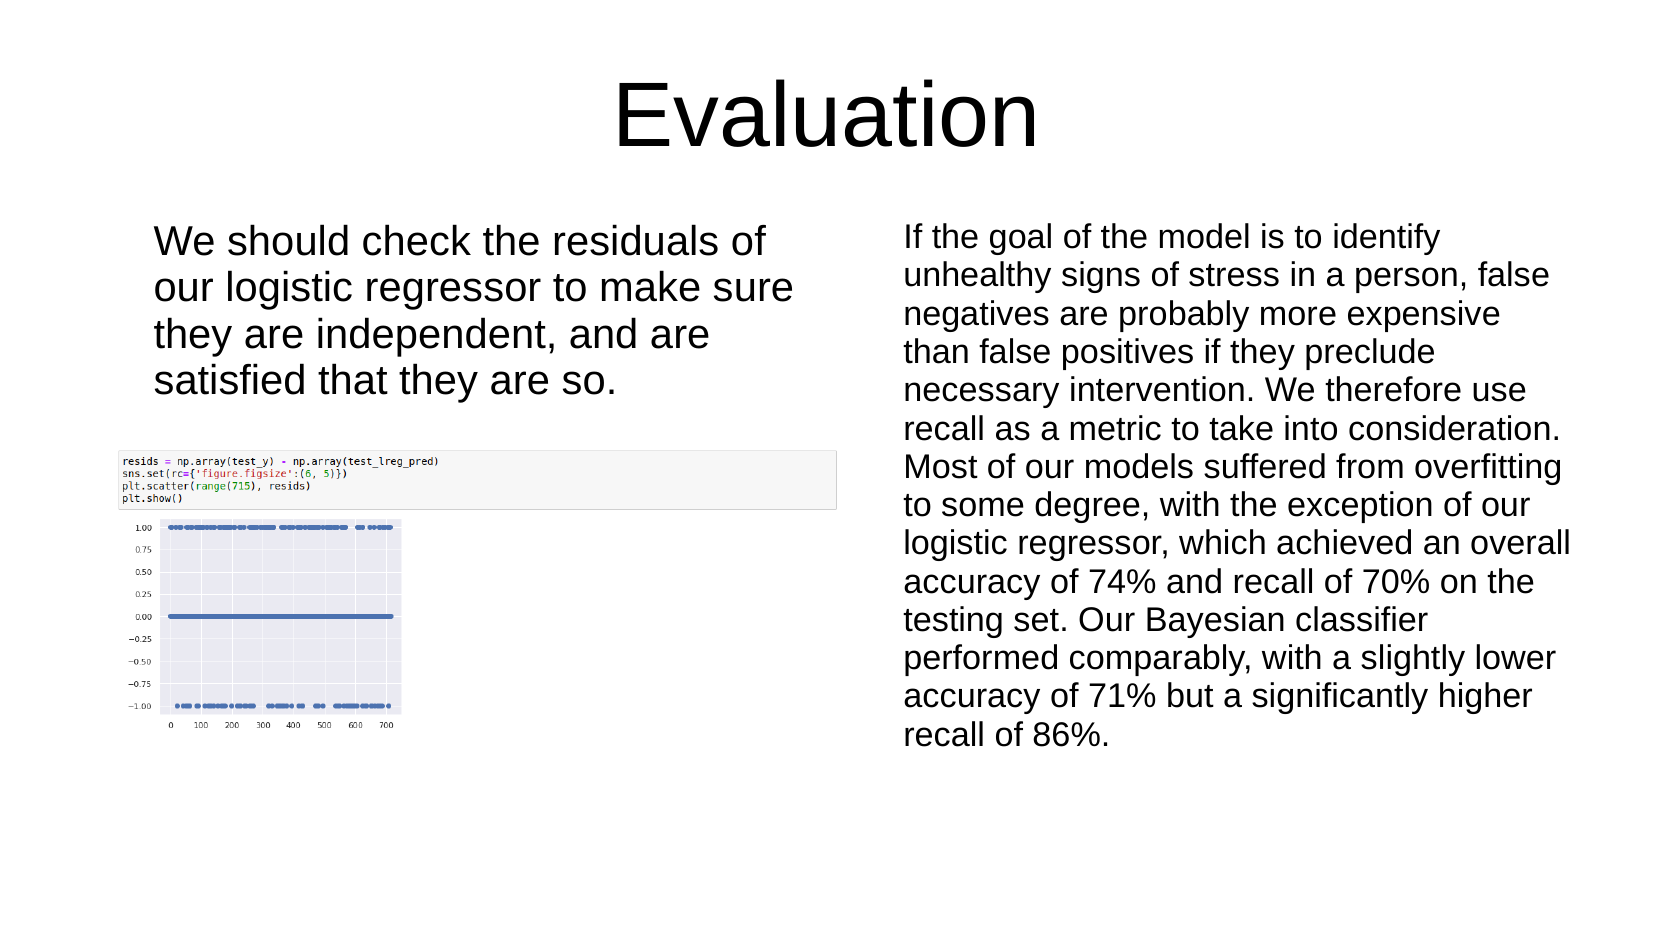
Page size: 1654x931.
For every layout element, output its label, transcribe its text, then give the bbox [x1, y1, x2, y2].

title Evaluation [82, 37, 1571, 193]
list We should check the residuals of our logistic regressor to make sure they are independent, and are satisfied that they are so. [82, 217, 809, 758]
list If the goal of the model is to identify unhealthy signs of stress in a person, false negatives are probably more expensive than false positives if they preclude necessary intervention. We therefore use recall as a metric to take into consideration. Most of our models suffered from overfitting to some degree, with the exception of our logistic regressor, which achieved an overall accuracy of 74% and recall of 70% on the testing set. Our Bayesian classifier performed comparably, with a slightly lower accuracy of 71% but a significantly higher recall of 86%. [845, 217, 1572, 758]
picture [113, 445, 841, 736]
